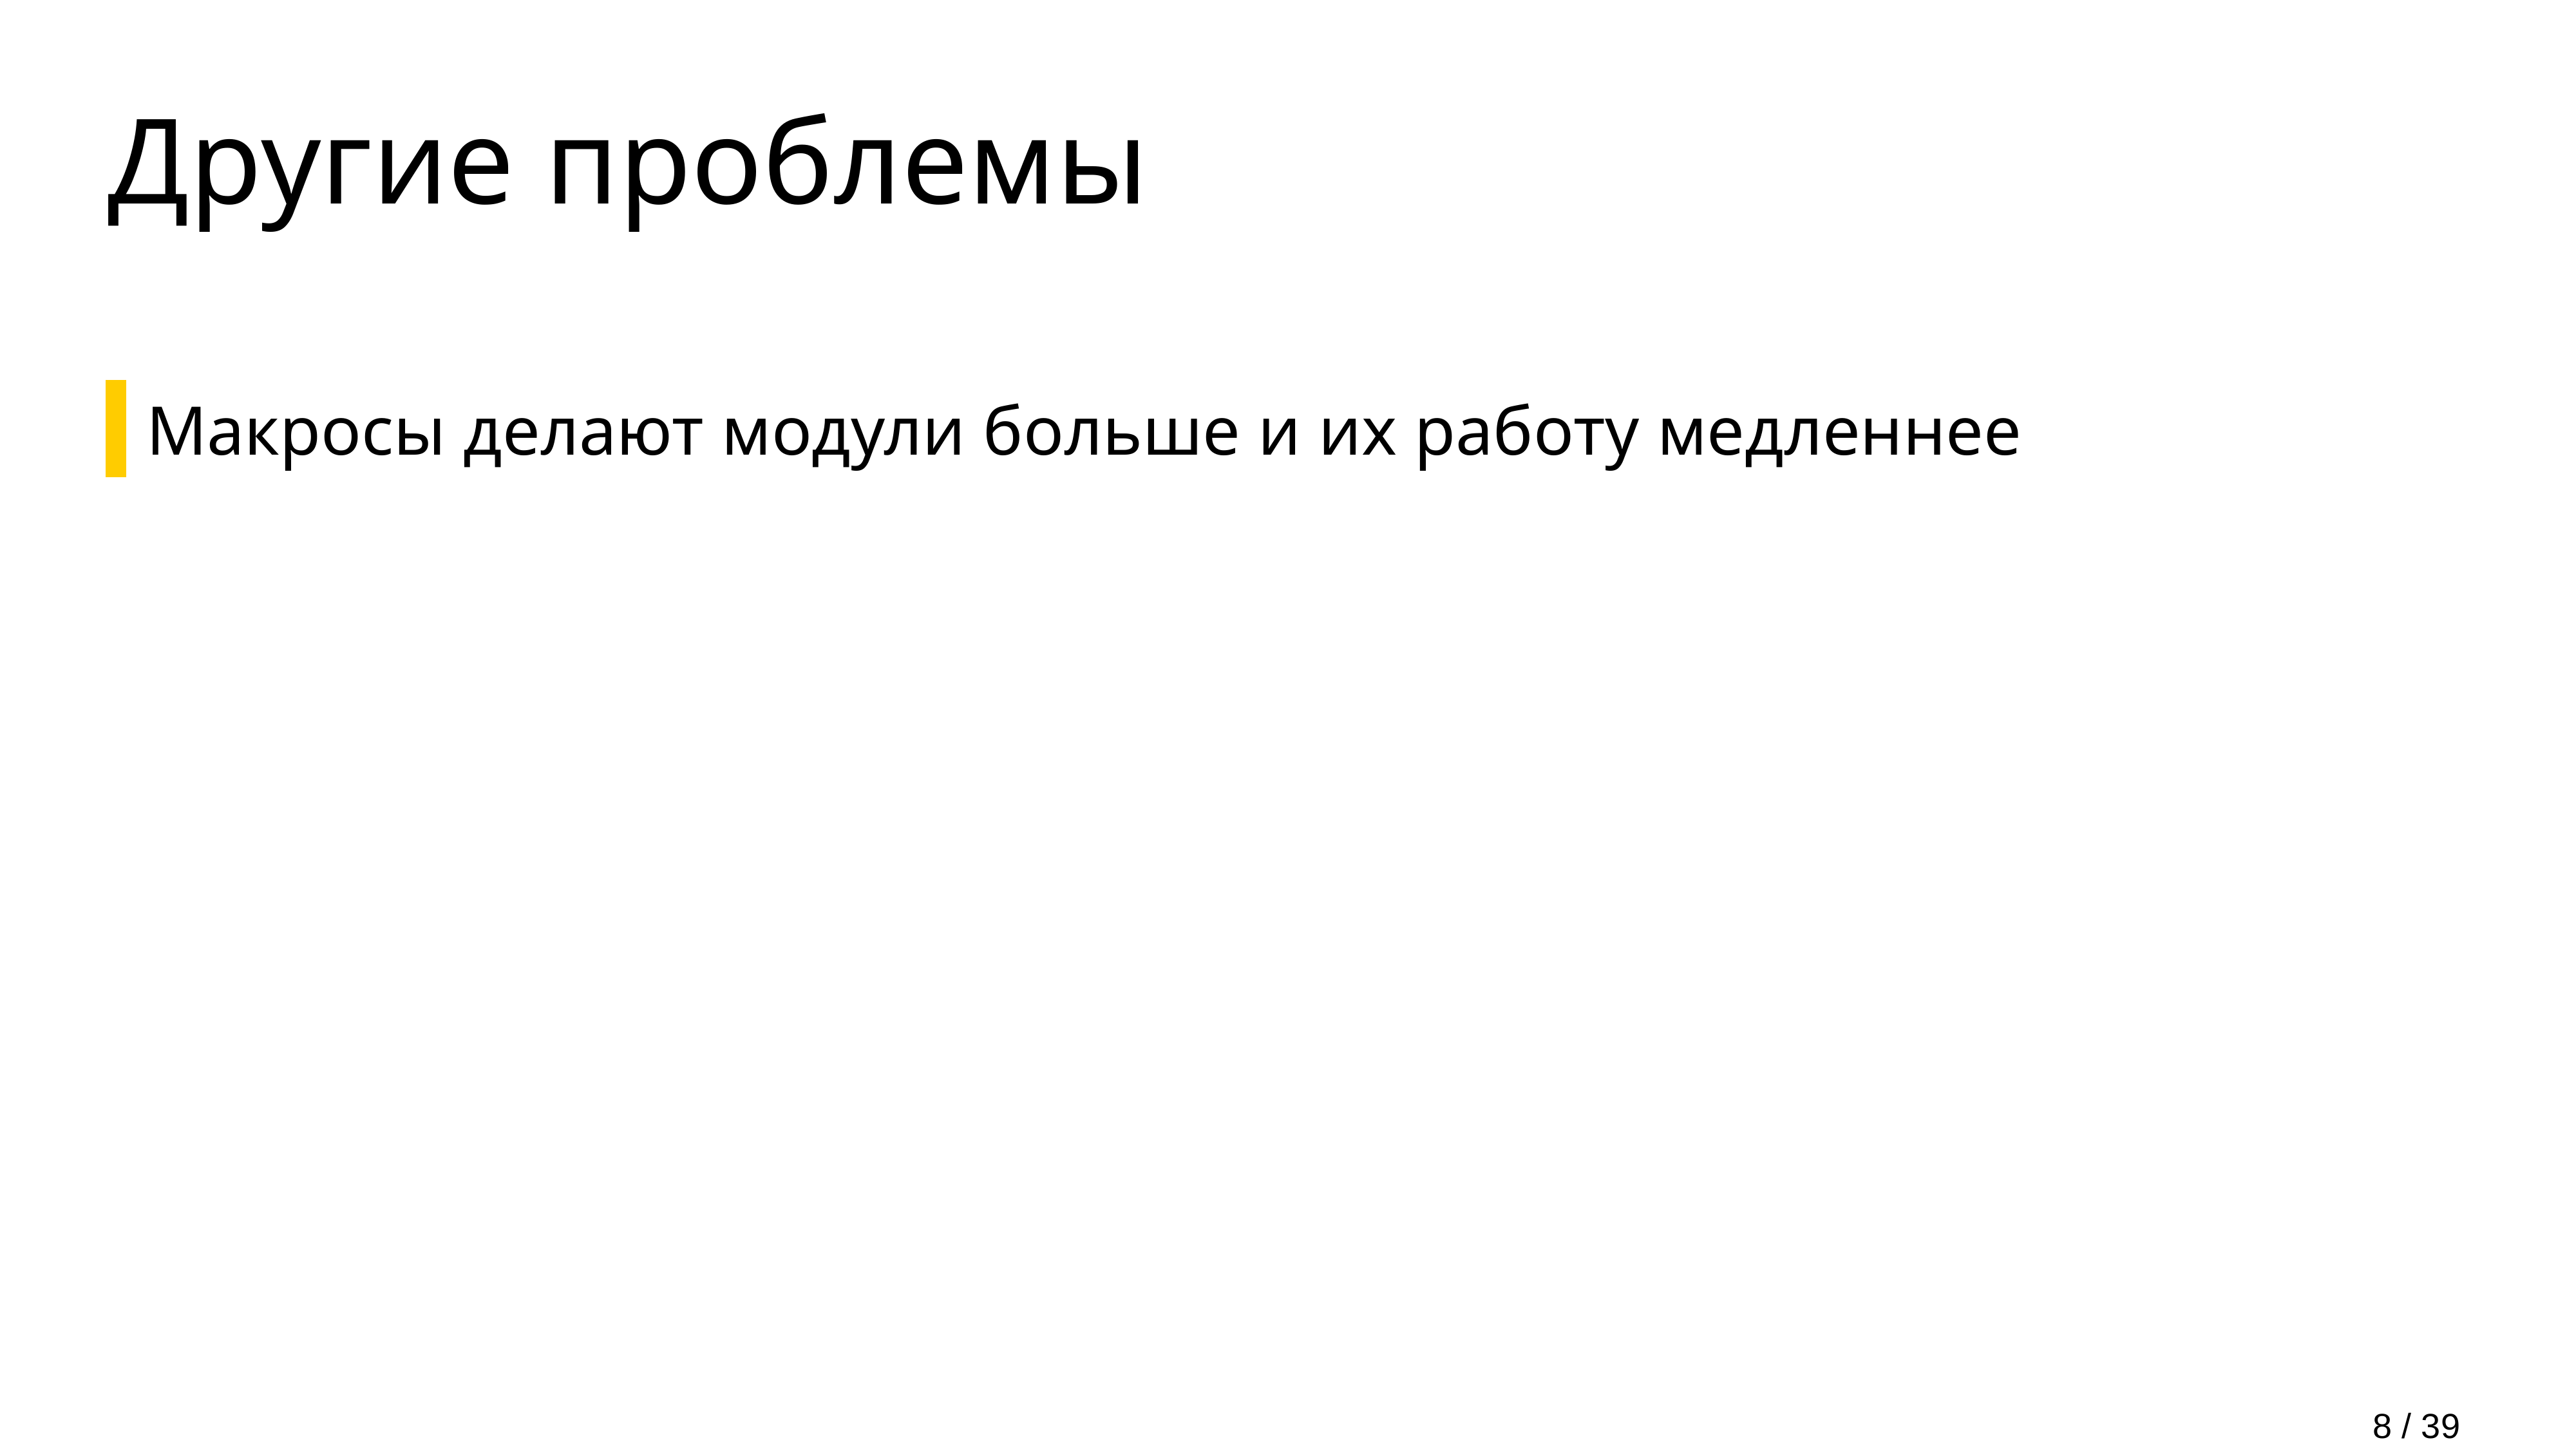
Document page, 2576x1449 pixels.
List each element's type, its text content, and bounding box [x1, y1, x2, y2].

text_box <number> / 39 [2363, 1402, 2576, 1449]
text_box Макросы делают модули больше и их работу медленнее [96, 364, 2512, 1419]
title Другие проблемы [108, 80, 2468, 242]
